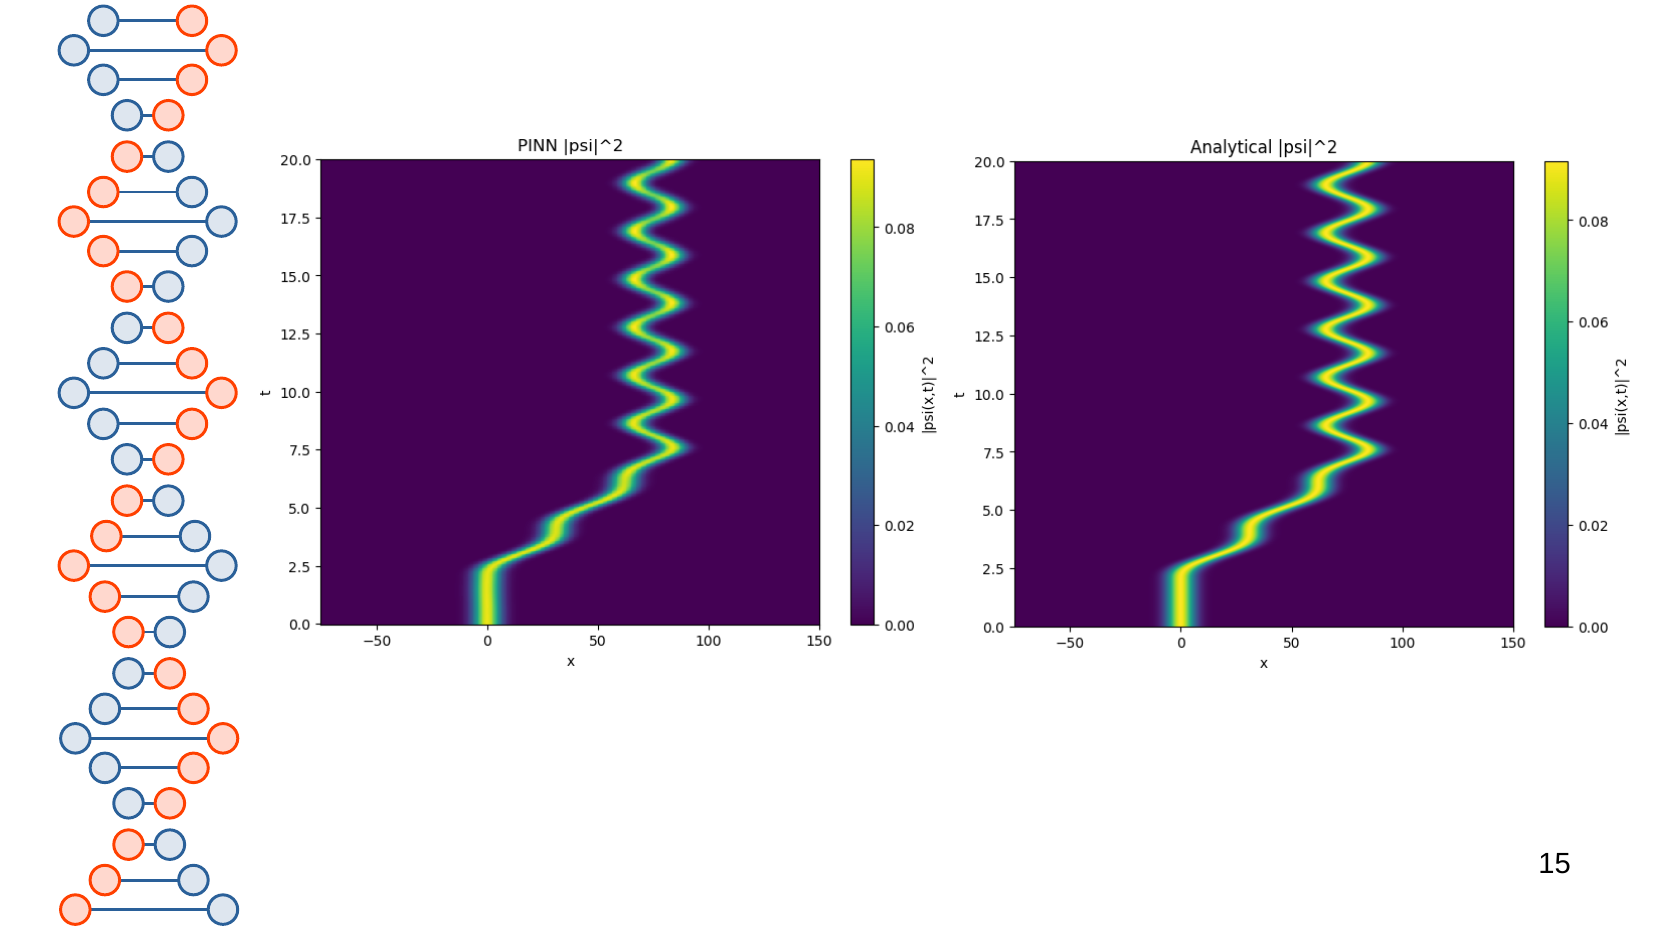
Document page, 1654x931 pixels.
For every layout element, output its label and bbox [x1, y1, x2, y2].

picture [250, 129, 1638, 680]
